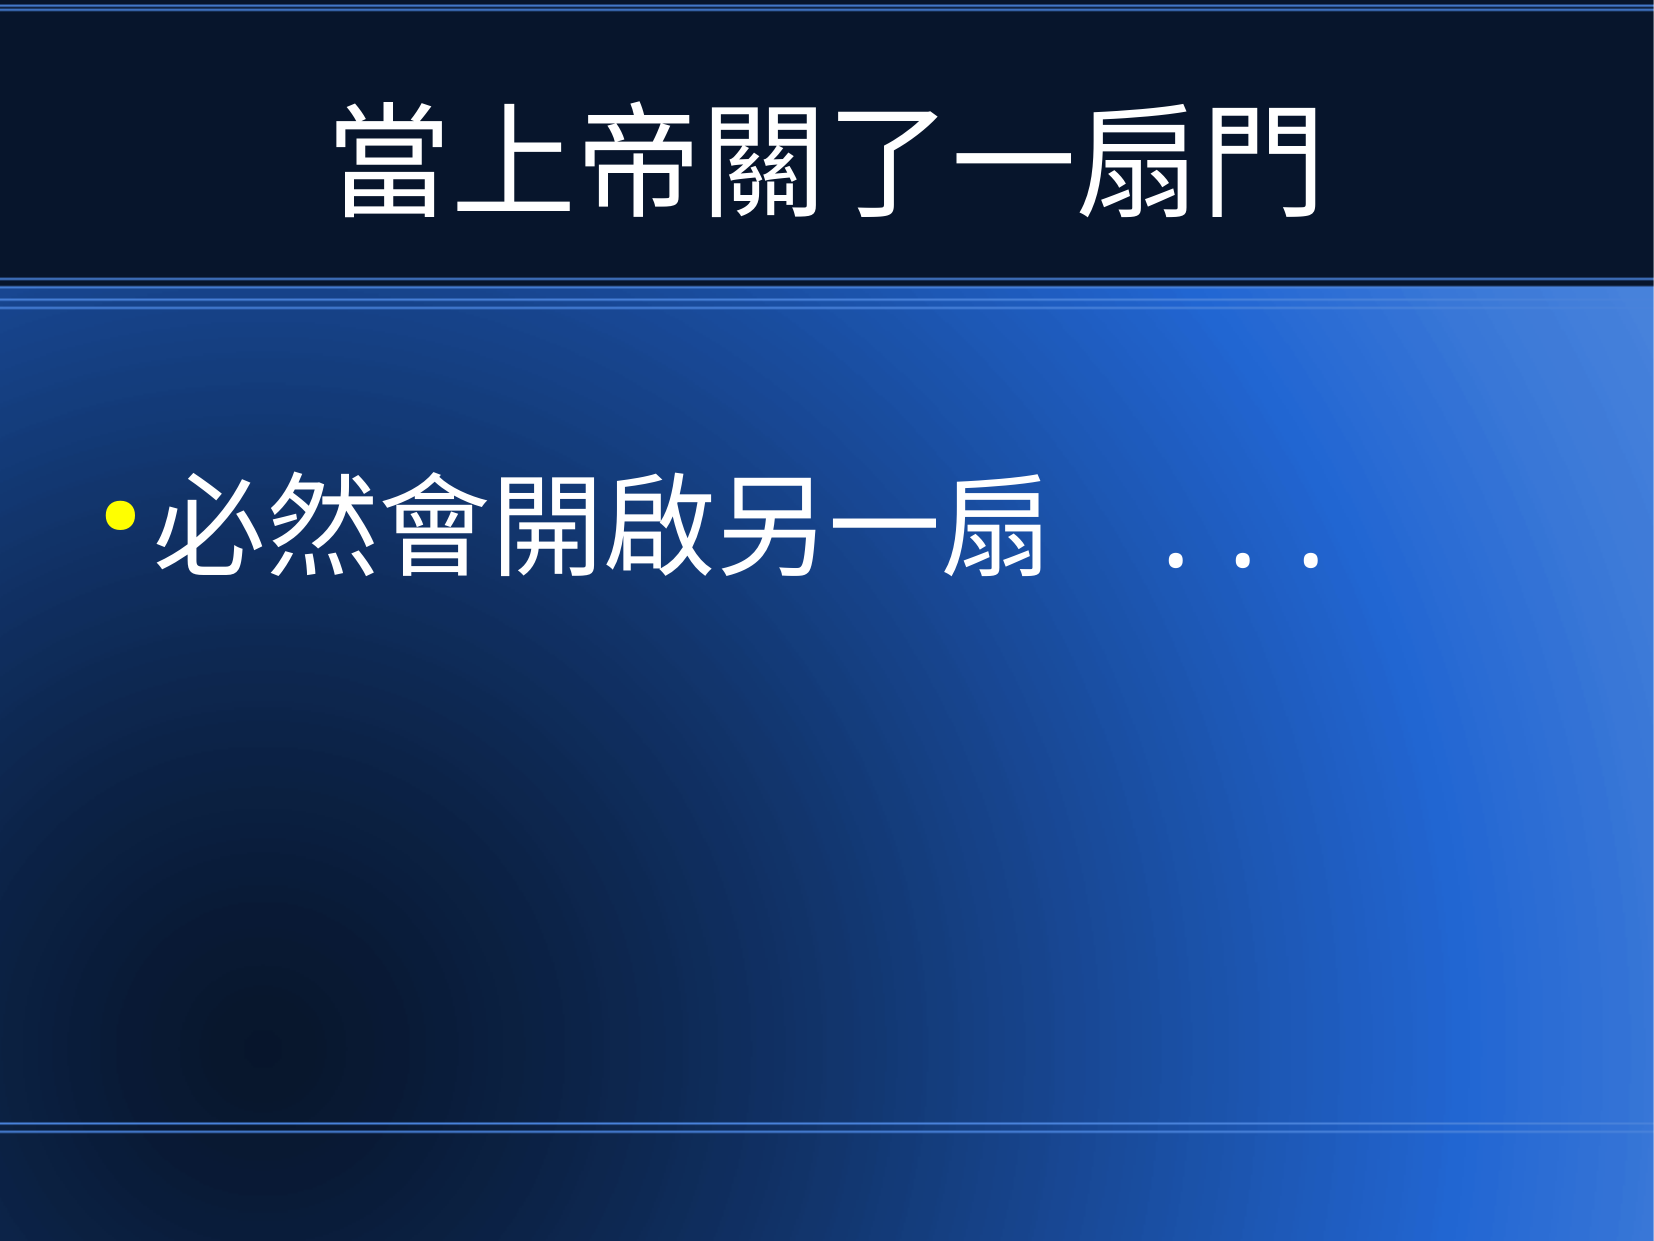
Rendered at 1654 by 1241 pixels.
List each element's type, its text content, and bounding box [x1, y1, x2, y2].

picture [0, 0, 1654, 1241]
title 當上帝關了一扇門 [82, 49, 1571, 257]
list 必然會開啟另一扇 ... [82, 355, 1571, 1241]
